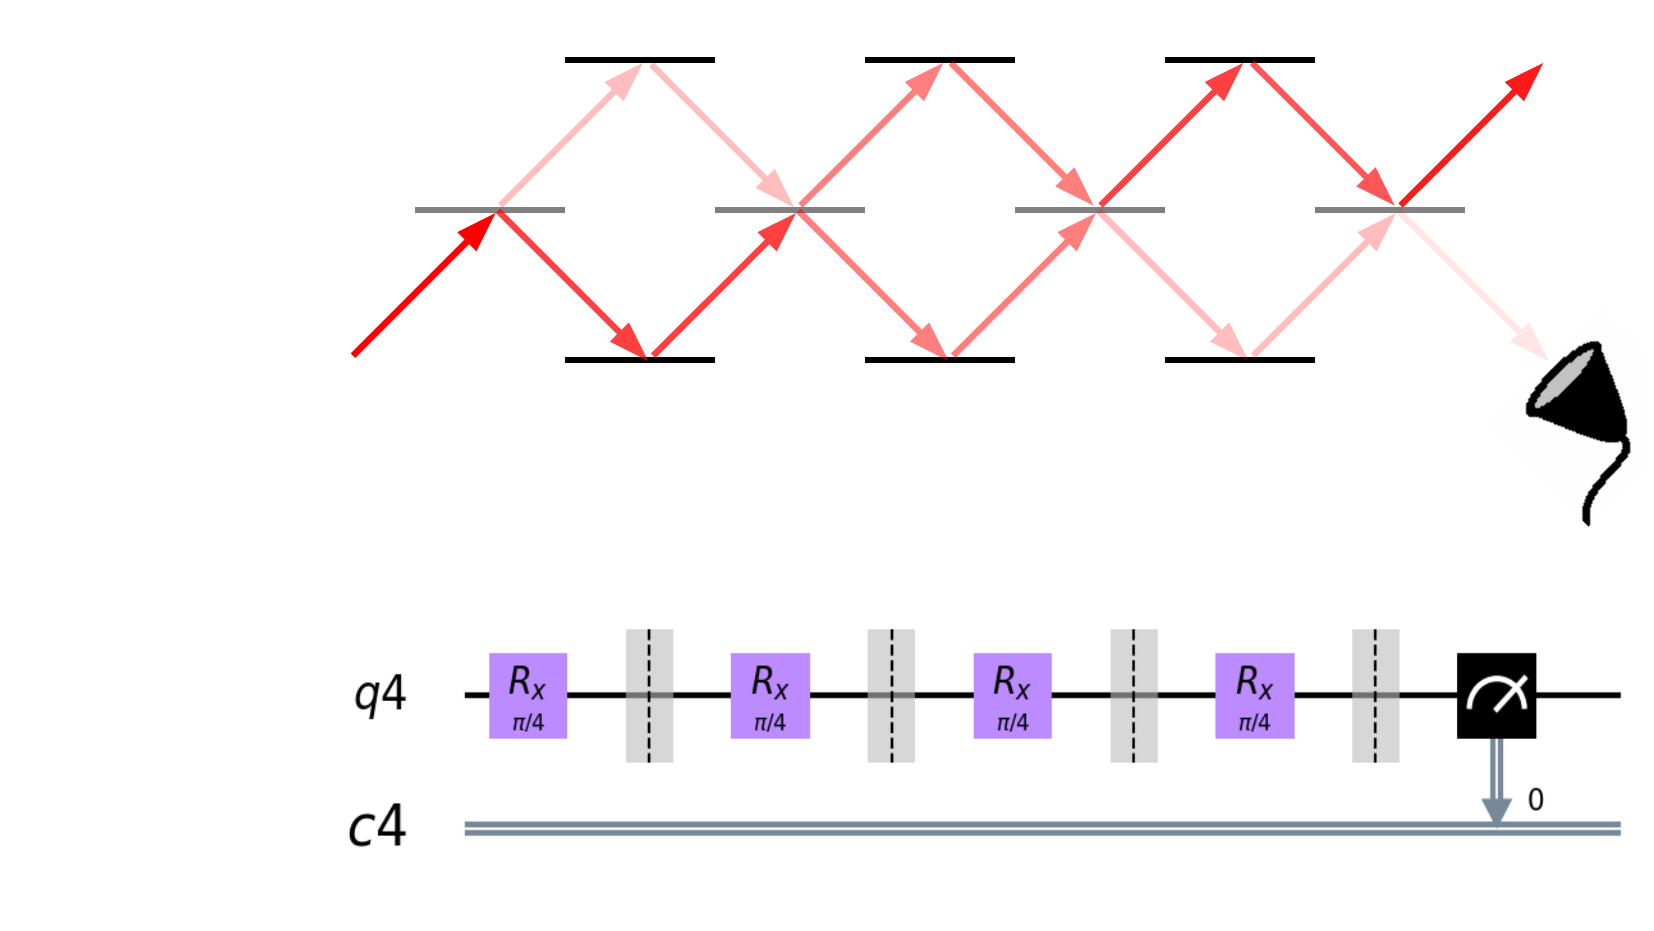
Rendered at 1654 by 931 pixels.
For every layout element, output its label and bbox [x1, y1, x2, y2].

picture [1482, 303, 1654, 527]
picture [272, 569, 1649, 931]
